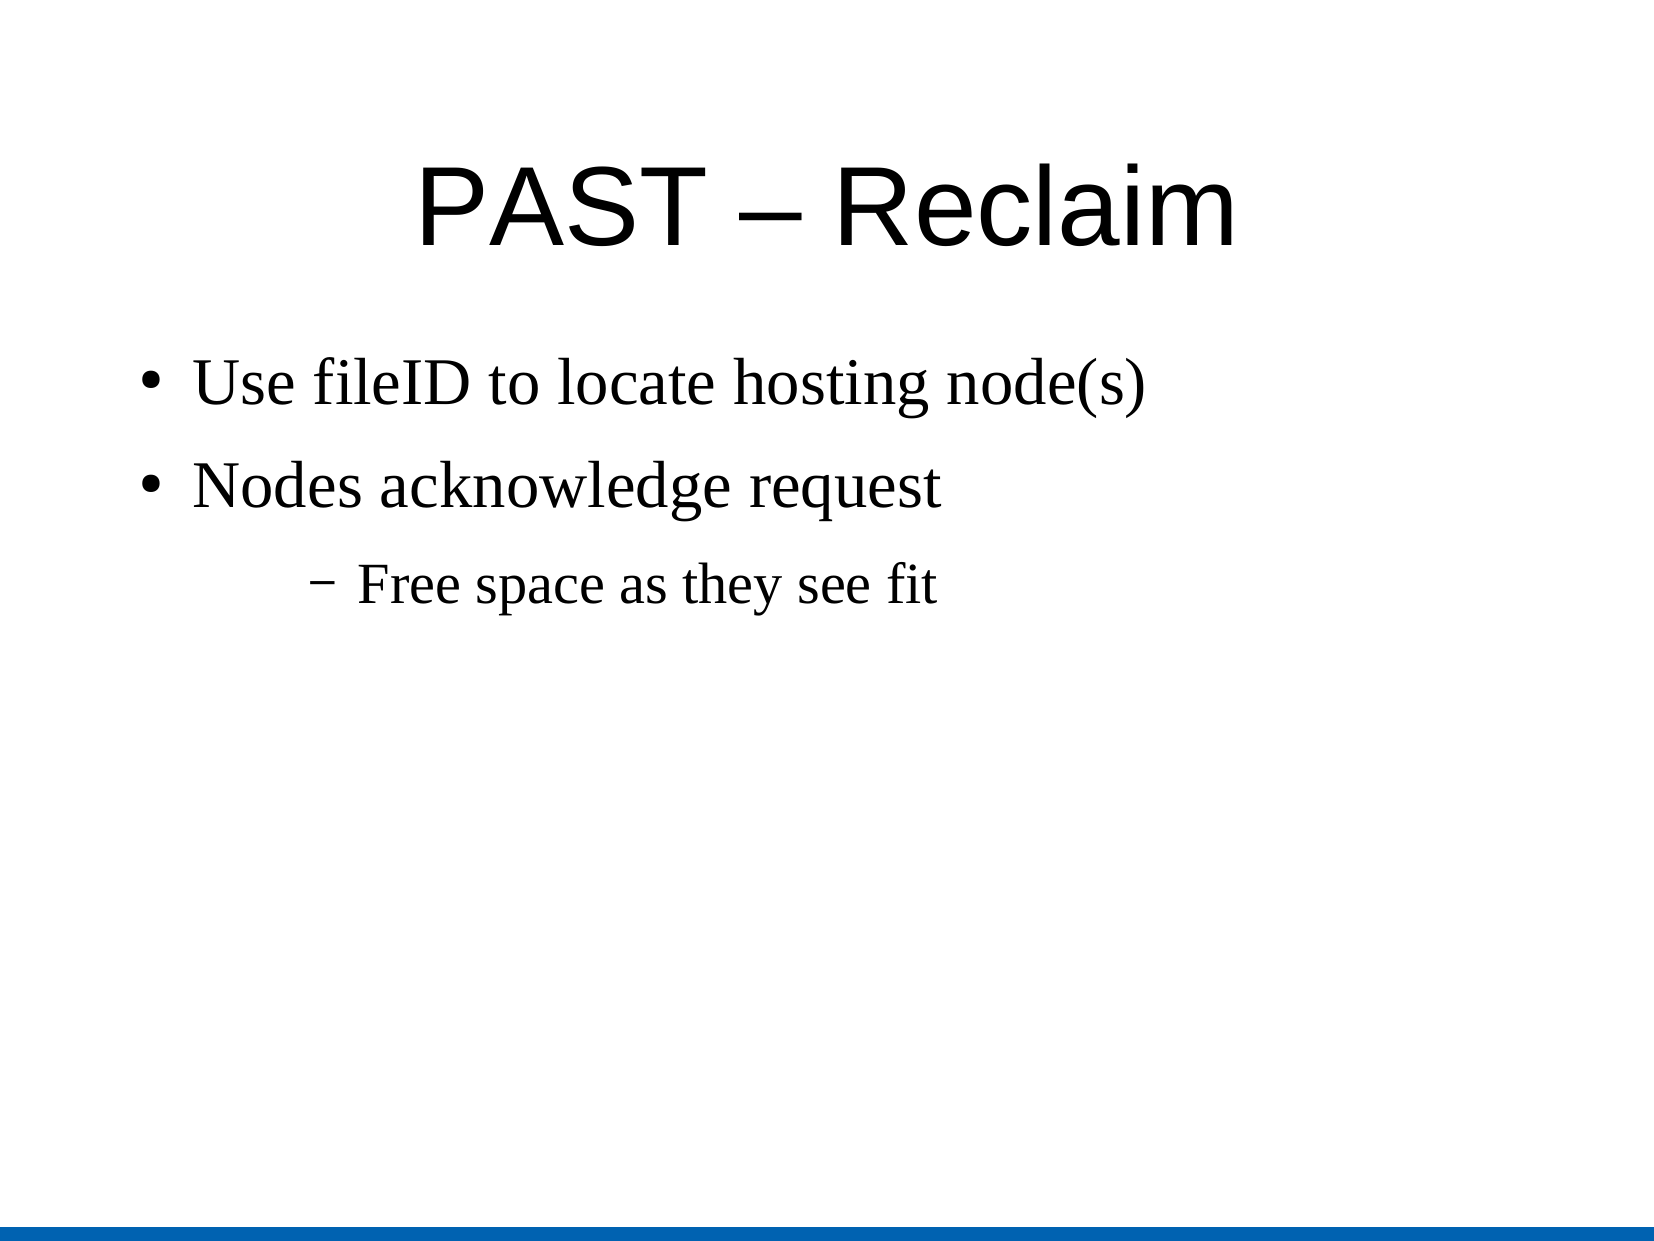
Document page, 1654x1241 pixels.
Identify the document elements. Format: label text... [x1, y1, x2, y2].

list Use fileID to locate hosting node(s) Nodes acknowledge request Free space as they see fit [121, 344, 1533, 1127]
title PAST – Reclaim [121, 102, 1533, 311]
